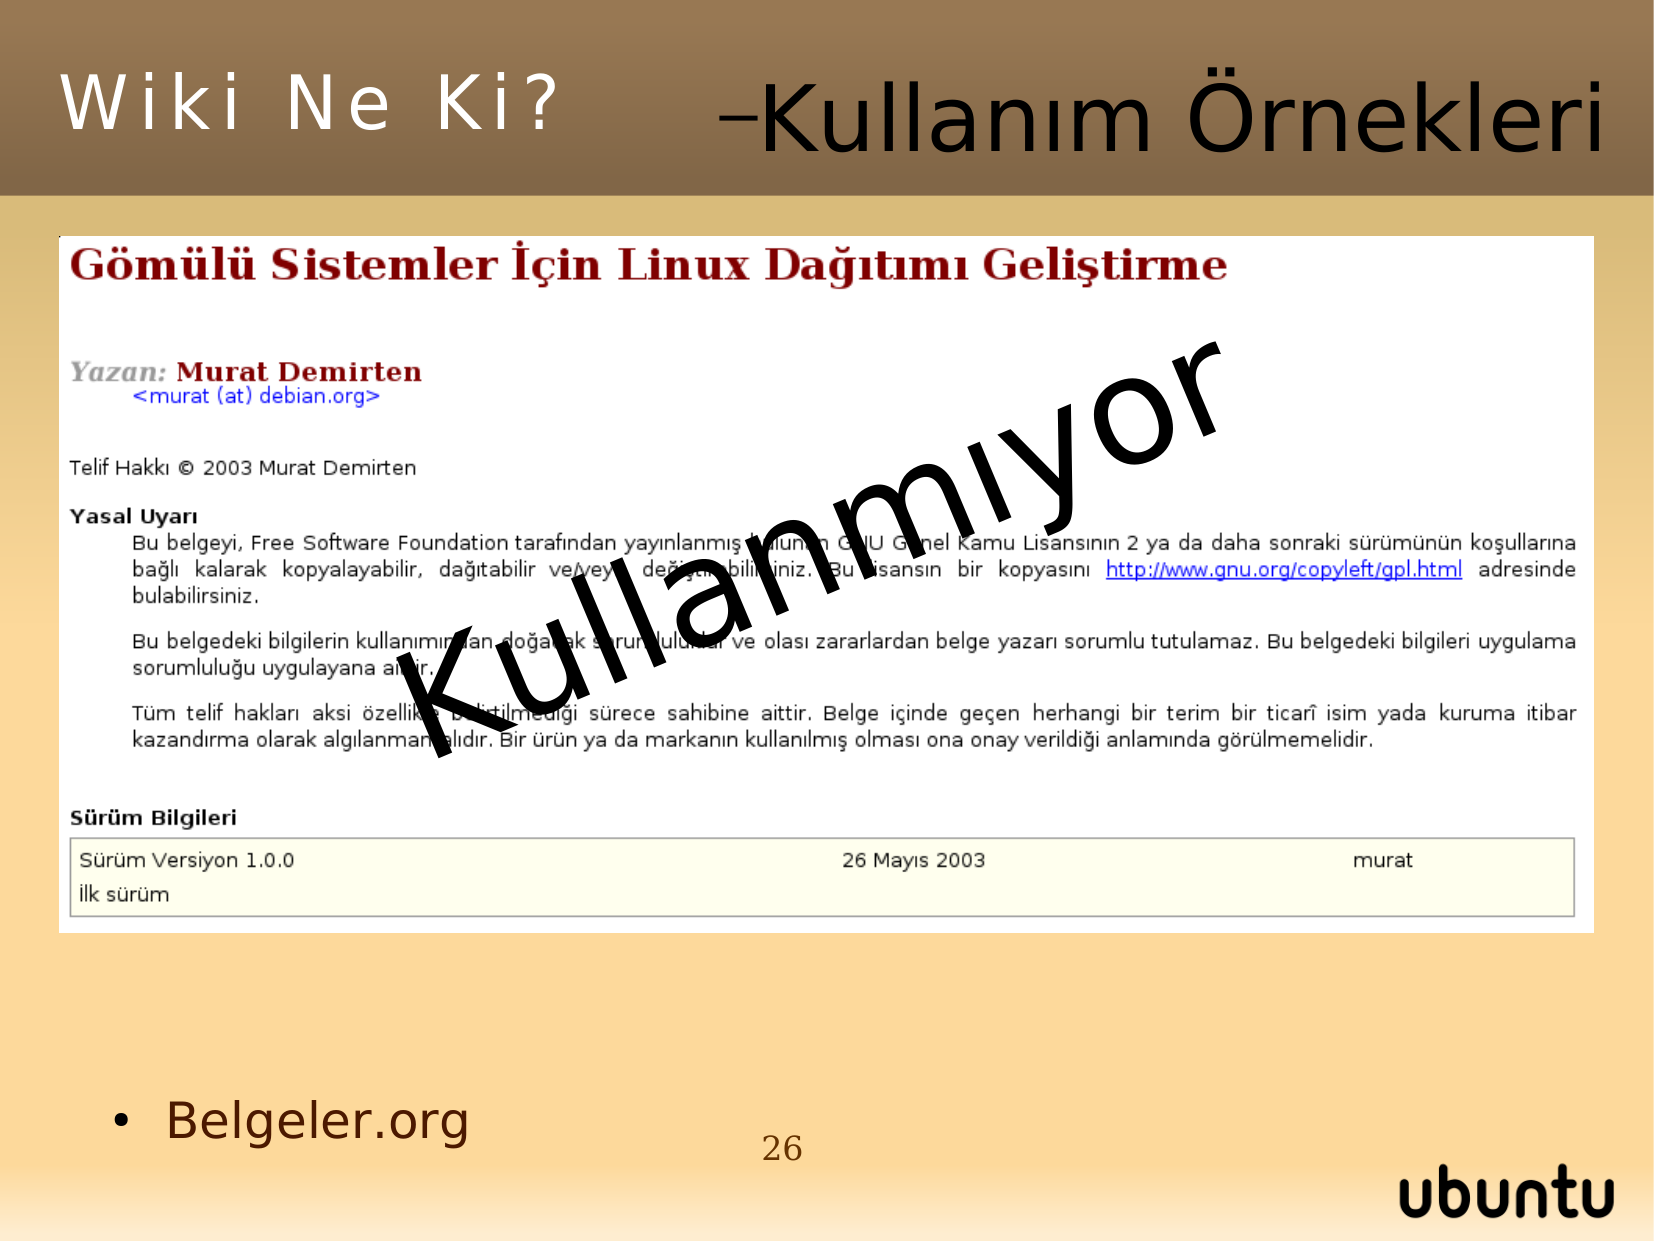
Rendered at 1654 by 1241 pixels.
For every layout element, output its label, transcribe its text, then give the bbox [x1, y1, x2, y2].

text_box Kullanmıyor [354, 258, 1329, 829]
picture [0, 0, 1654, 1241]
list Belgeler.org [76, 1092, 1565, 1168]
title Wiki Ne Ki? [59, 29, 739, 178]
text_box Kullanım Örnekleri [679, 59, 1625, 182]
